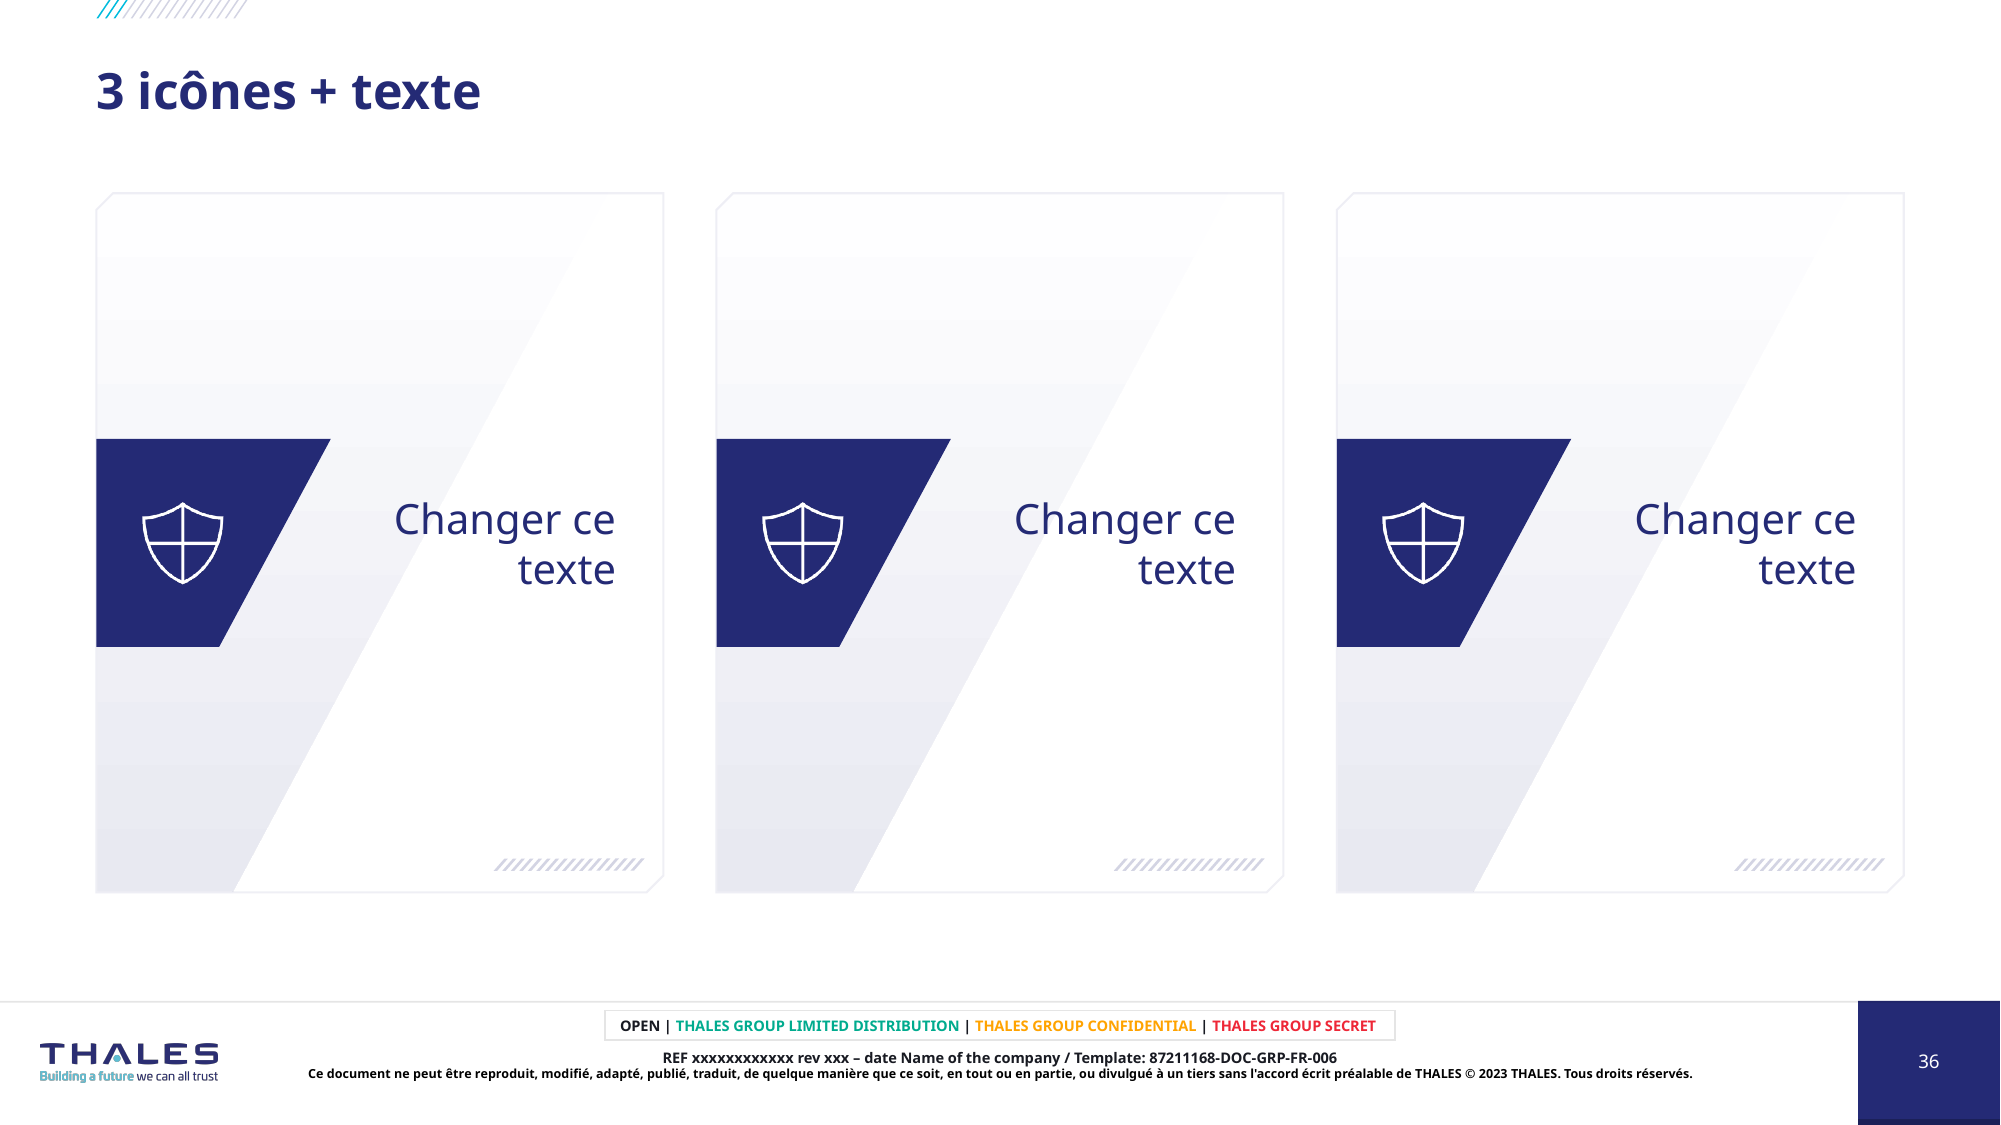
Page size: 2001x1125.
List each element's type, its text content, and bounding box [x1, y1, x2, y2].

text_box [1862, 858, 1877, 871]
text_box [1199, 858, 1214, 871]
text_box [1836, 858, 1851, 871]
text_box [587, 858, 602, 871]
text_box [1776, 858, 1792, 871]
text_box [1759, 858, 1774, 871]
text_box [579, 858, 594, 871]
text_box [1224, 858, 1240, 871]
text_box [545, 858, 560, 871]
text_box [570, 858, 585, 871]
text_box [1734, 858, 1749, 871]
text_box [1845, 858, 1860, 871]
text_box [1173, 858, 1188, 871]
text_box [1785, 858, 1800, 871]
text_box [527, 858, 543, 871]
picture [40, 1043, 218, 1083]
picture [758, 498, 847, 588]
text_box [553, 858, 568, 871]
text_box [1233, 858, 1248, 871]
text_box [716, 193, 1228, 893]
text_box [1182, 858, 1197, 871]
text_box [604, 858, 620, 871]
text_box [1207, 858, 1222, 871]
text_box [621, 858, 637, 871]
text_box [1802, 858, 1817, 871]
text_box [1241, 858, 1257, 871]
text_box [1870, 858, 1886, 871]
text_box [1216, 858, 1231, 871]
text_box [613, 858, 628, 871]
text_box [1751, 858, 1766, 871]
picture [138, 498, 227, 588]
text_box [1819, 858, 1834, 871]
text_box [1742, 858, 1757, 871]
text_box [493, 858, 508, 871]
text_box Changer ce texte [928, 492, 1237, 593]
text_box [1156, 858, 1171, 871]
text_box [1147, 858, 1163, 871]
text_box [630, 858, 645, 871]
picture [1378, 498, 1468, 588]
text_box [510, 858, 526, 871]
text_box [1828, 858, 1843, 871]
text_box [1130, 858, 1146, 871]
text_box [536, 858, 551, 871]
text_box Changer ce texte [1549, 492, 1857, 593]
title 3 icônes + texte [96, 59, 1904, 120]
text_box [1250, 858, 1265, 871]
text_box [1113, 858, 1128, 871]
text_box [596, 858, 611, 871]
text_box [1165, 858, 1180, 871]
text_box Changer ce texte [308, 492, 616, 593]
text_box [96, 193, 608, 893]
text_box [502, 858, 517, 871]
text_box [1190, 858, 1205, 871]
text_box [519, 858, 534, 871]
text_box [562, 858, 577, 871]
text_box [1122, 858, 1137, 871]
text_box [1139, 858, 1154, 871]
text_box [1853, 858, 1868, 871]
text_box [1336, 193, 1849, 893]
text_box [1768, 858, 1783, 871]
text_box [1794, 858, 1809, 871]
text_box [1811, 858, 1826, 871]
